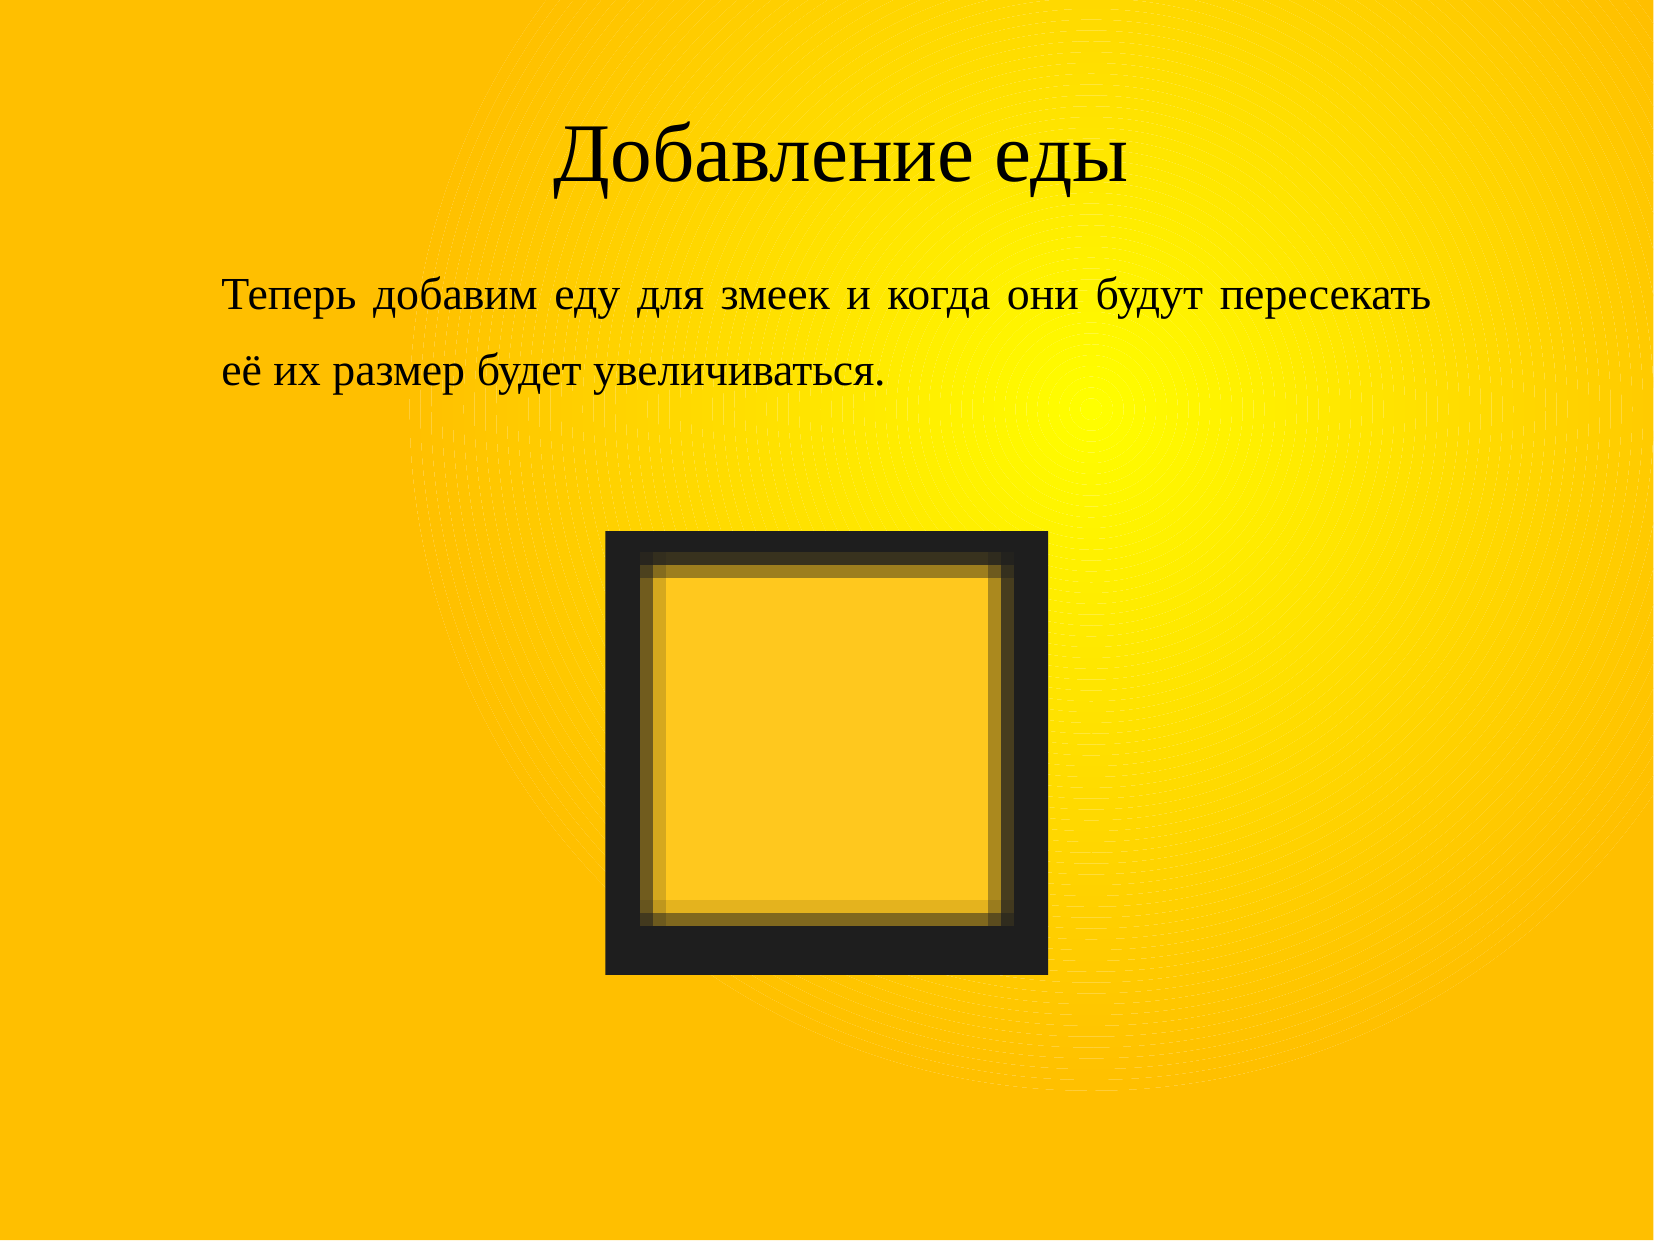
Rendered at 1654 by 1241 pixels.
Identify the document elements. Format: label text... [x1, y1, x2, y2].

picture [605, 531, 1049, 975]
title Добавление еды [82, 49, 1571, 257]
text_box Теперь добавим еду для змеек и когда они будут пересекать её их размер будет увеличиваться. [206, 236, 1447, 435]
